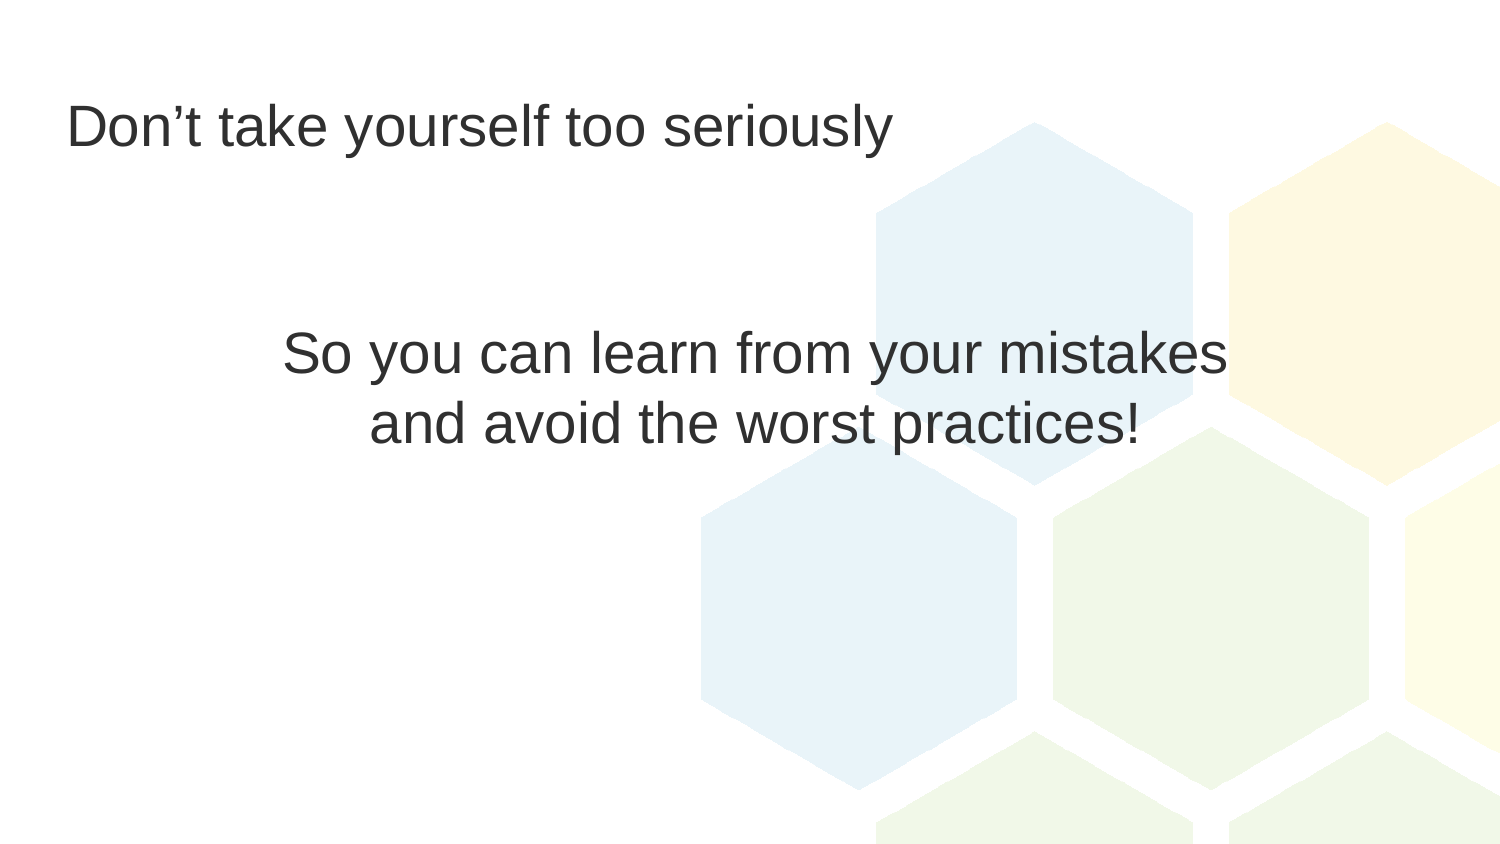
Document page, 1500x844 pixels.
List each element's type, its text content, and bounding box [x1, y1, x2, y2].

picture [0, 0, 1500, 844]
title So you can learn from your mistakes and avoid the worst practices! [57, 300, 1456, 394]
title Don’t take yourself too seriously [51, 72, 1449, 167]
